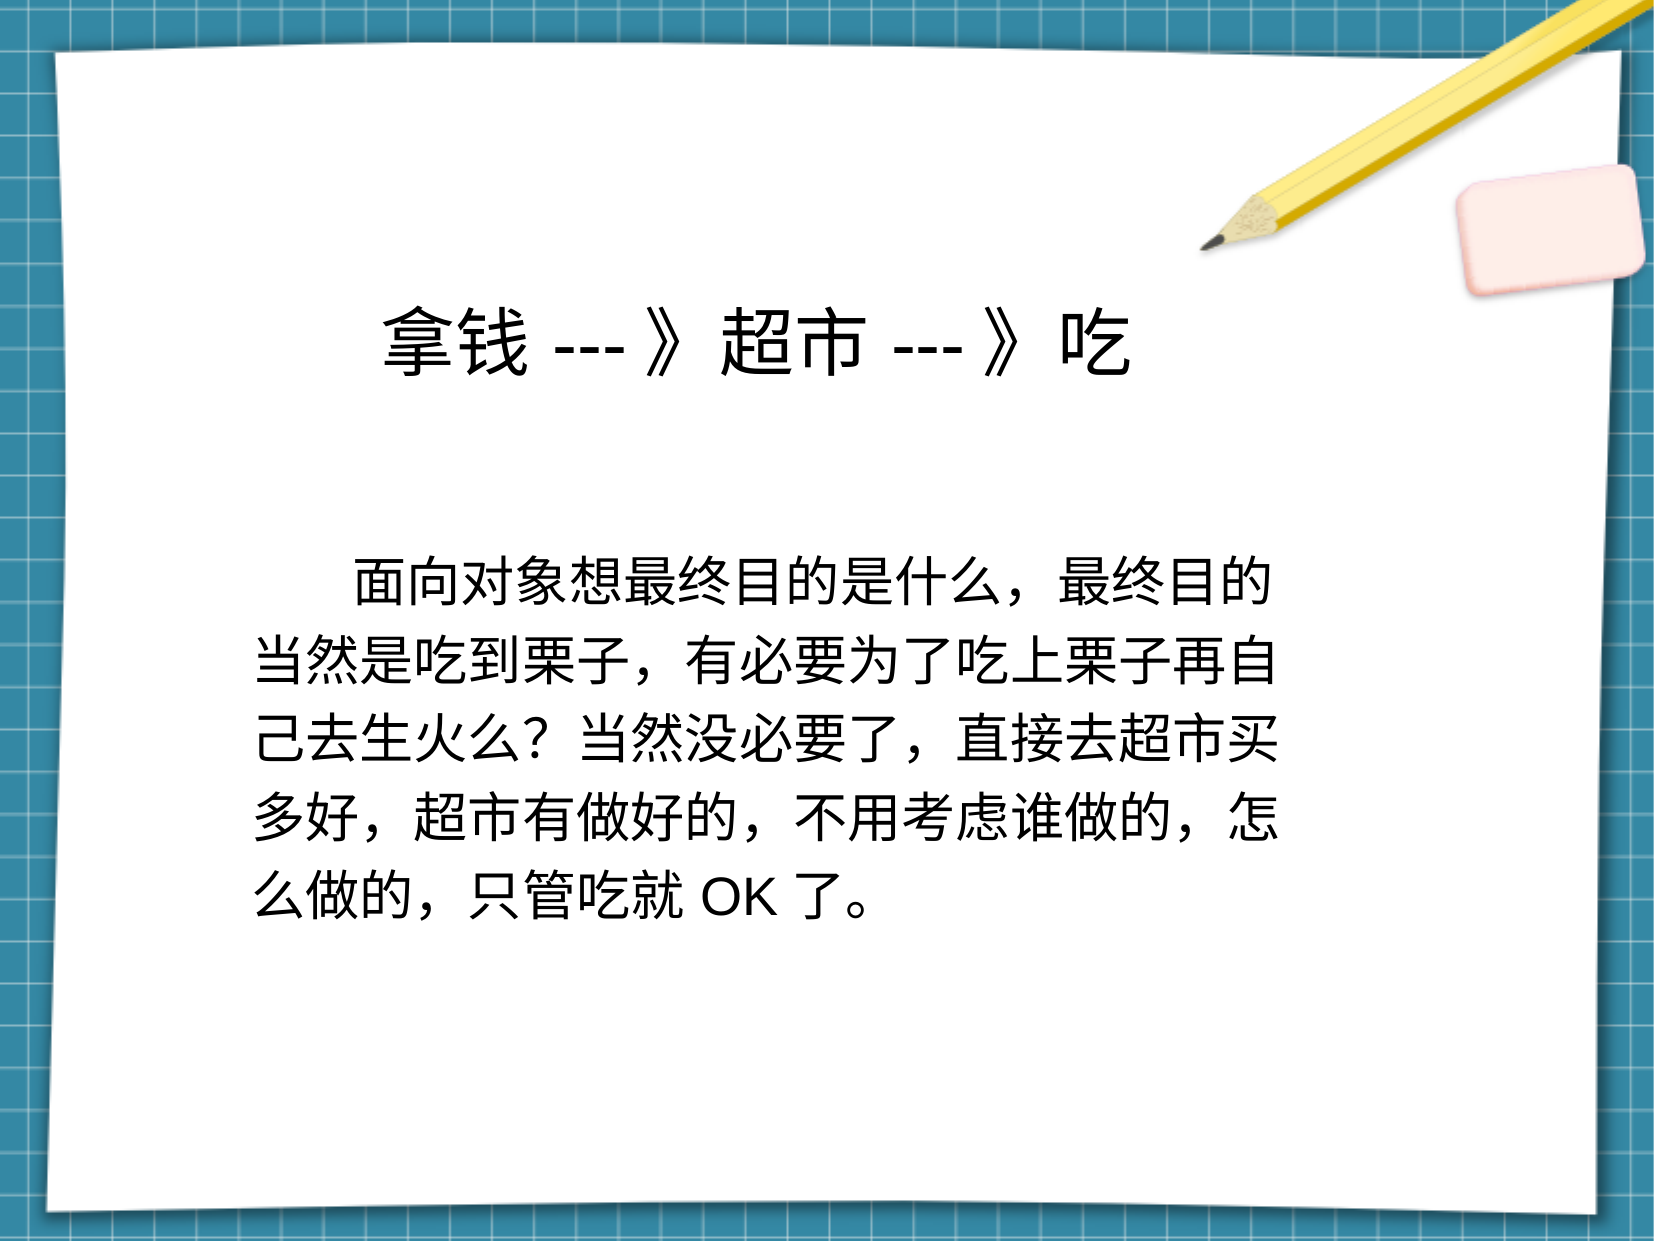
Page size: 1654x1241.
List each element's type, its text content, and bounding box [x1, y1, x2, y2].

text_box 面向对象想最终目的是什么，最终目的当然是吃到栗子，有必要为了吃上栗子再自己去生火么？当然没必要了，直接去超市买多好，超市有做好的，不用考虑谁做的，怎么做的，只管吃就OK了。 [236, 531, 1323, 939]
text_box 拿钱---》超市---》吃 [366, 276, 1382, 508]
picture [0, 0, 1654, 1241]
